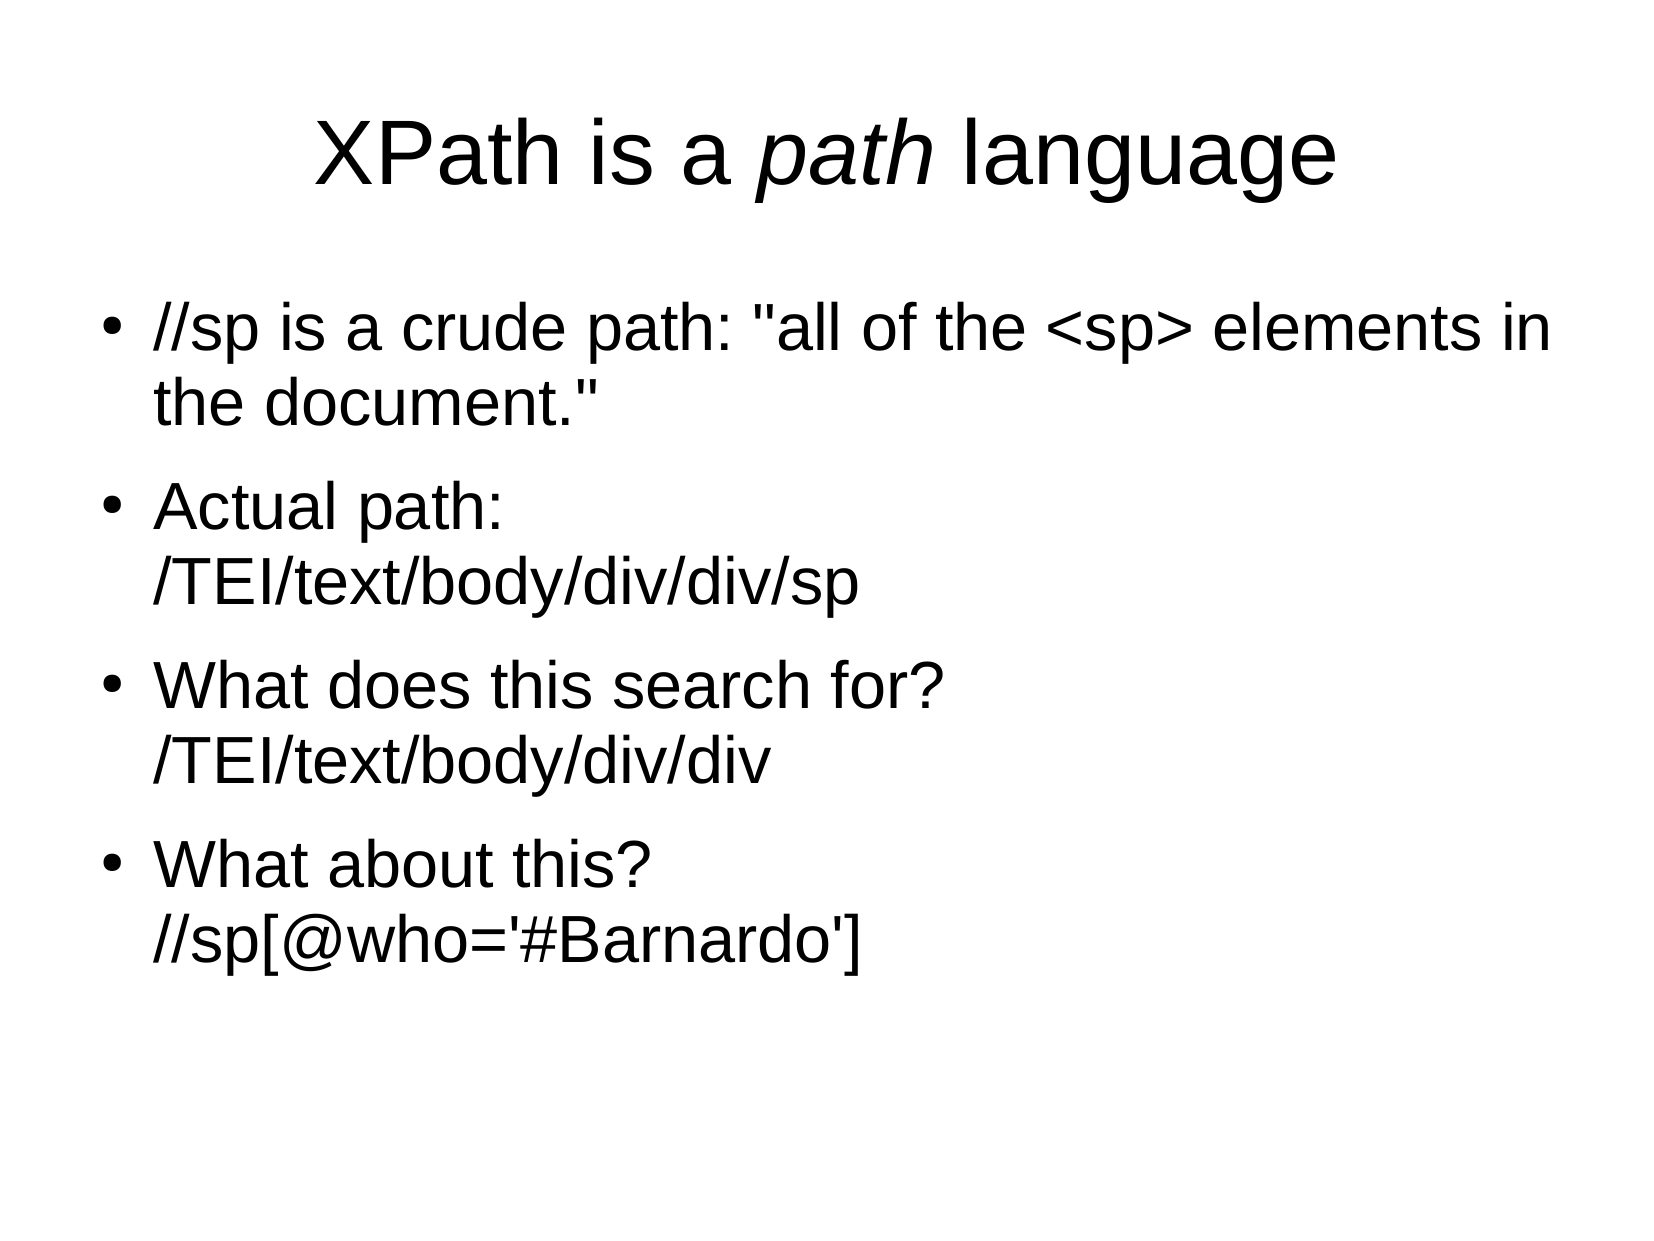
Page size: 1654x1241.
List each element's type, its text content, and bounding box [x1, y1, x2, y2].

list //sp is a crude path: "all of the <sp> elements in the document." Actual path: /TEI/text/body/div/div/sp What does this search for? /TEI/text/body/div/div What about this? //sp[@who='#Barnardo'] [82, 290, 1571, 1010]
title XPath is a path language [82, 49, 1571, 257]
